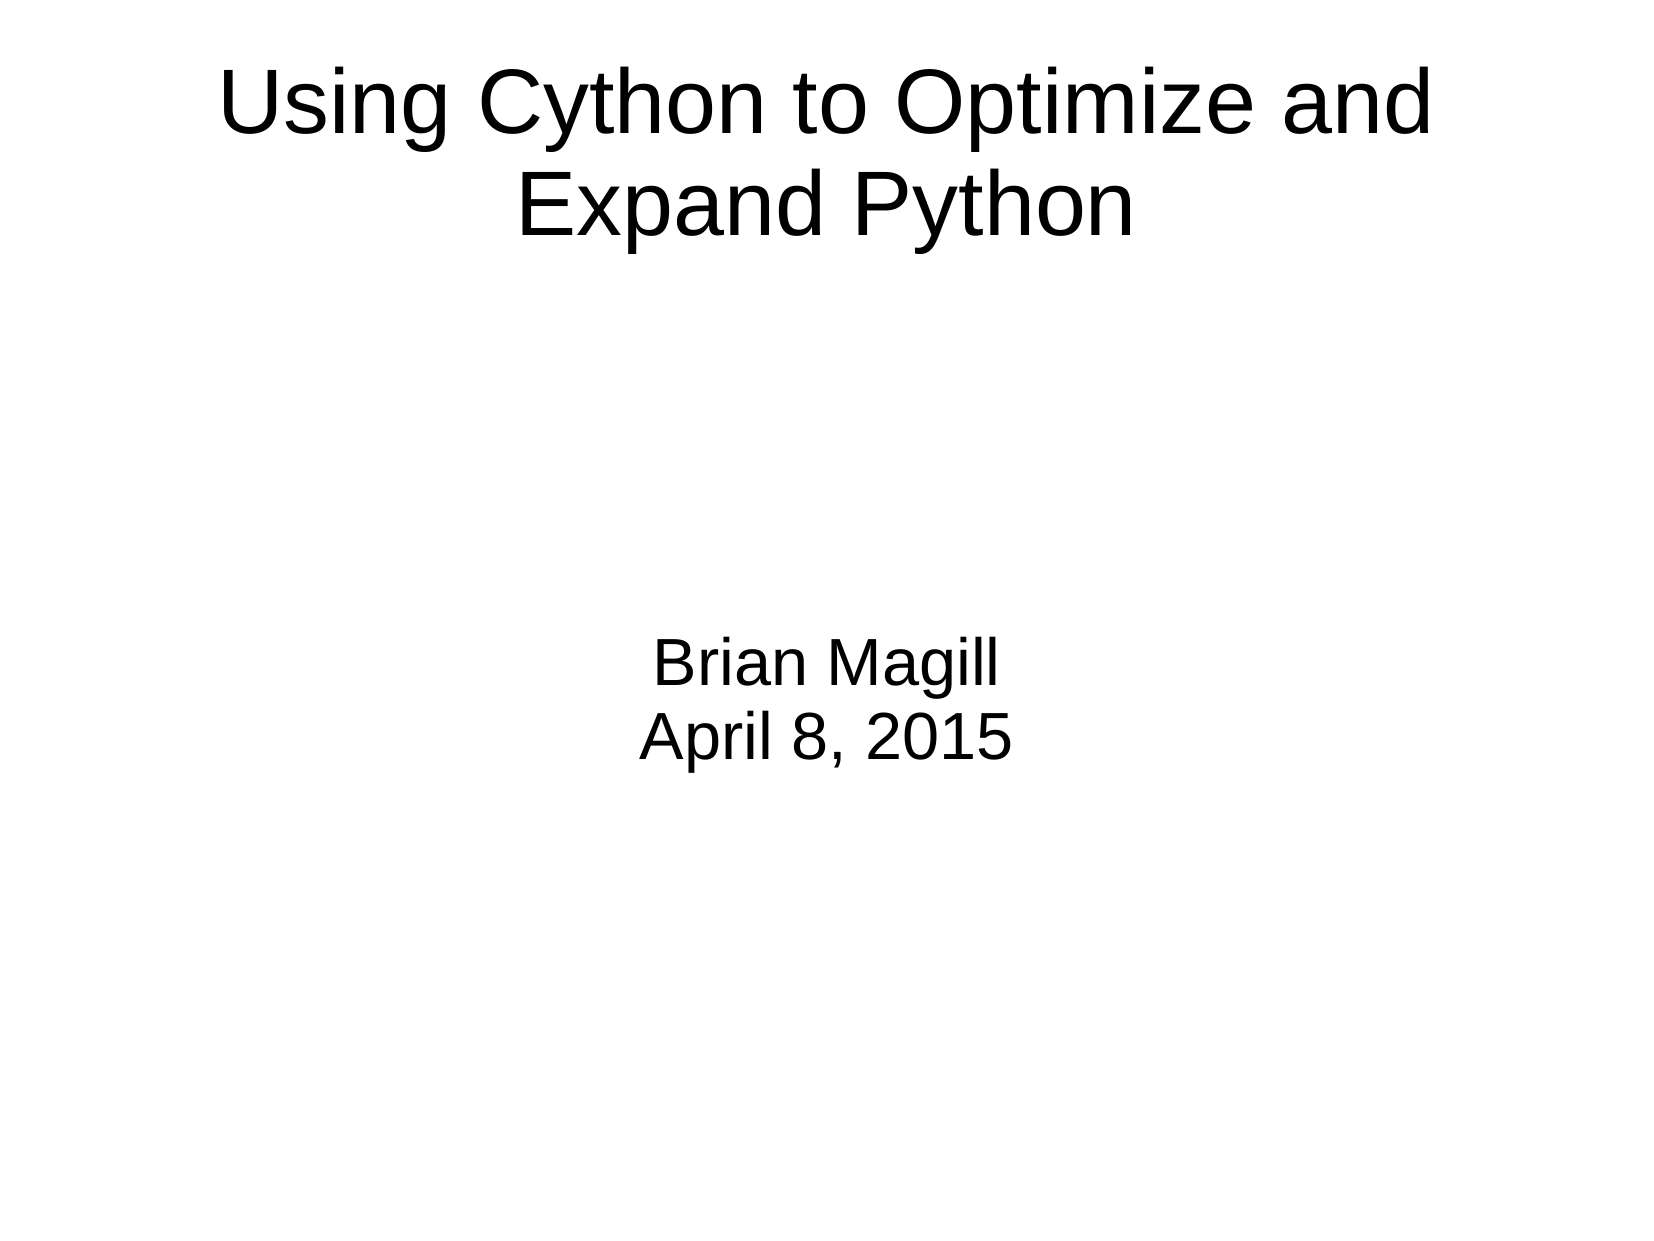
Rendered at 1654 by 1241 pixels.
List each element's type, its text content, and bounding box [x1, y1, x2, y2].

title Using Cython to Optimize and Expand Python [82, 49, 1571, 257]
subtitle Brian Magill April 8, 2015 [82, 290, 1571, 1109]
